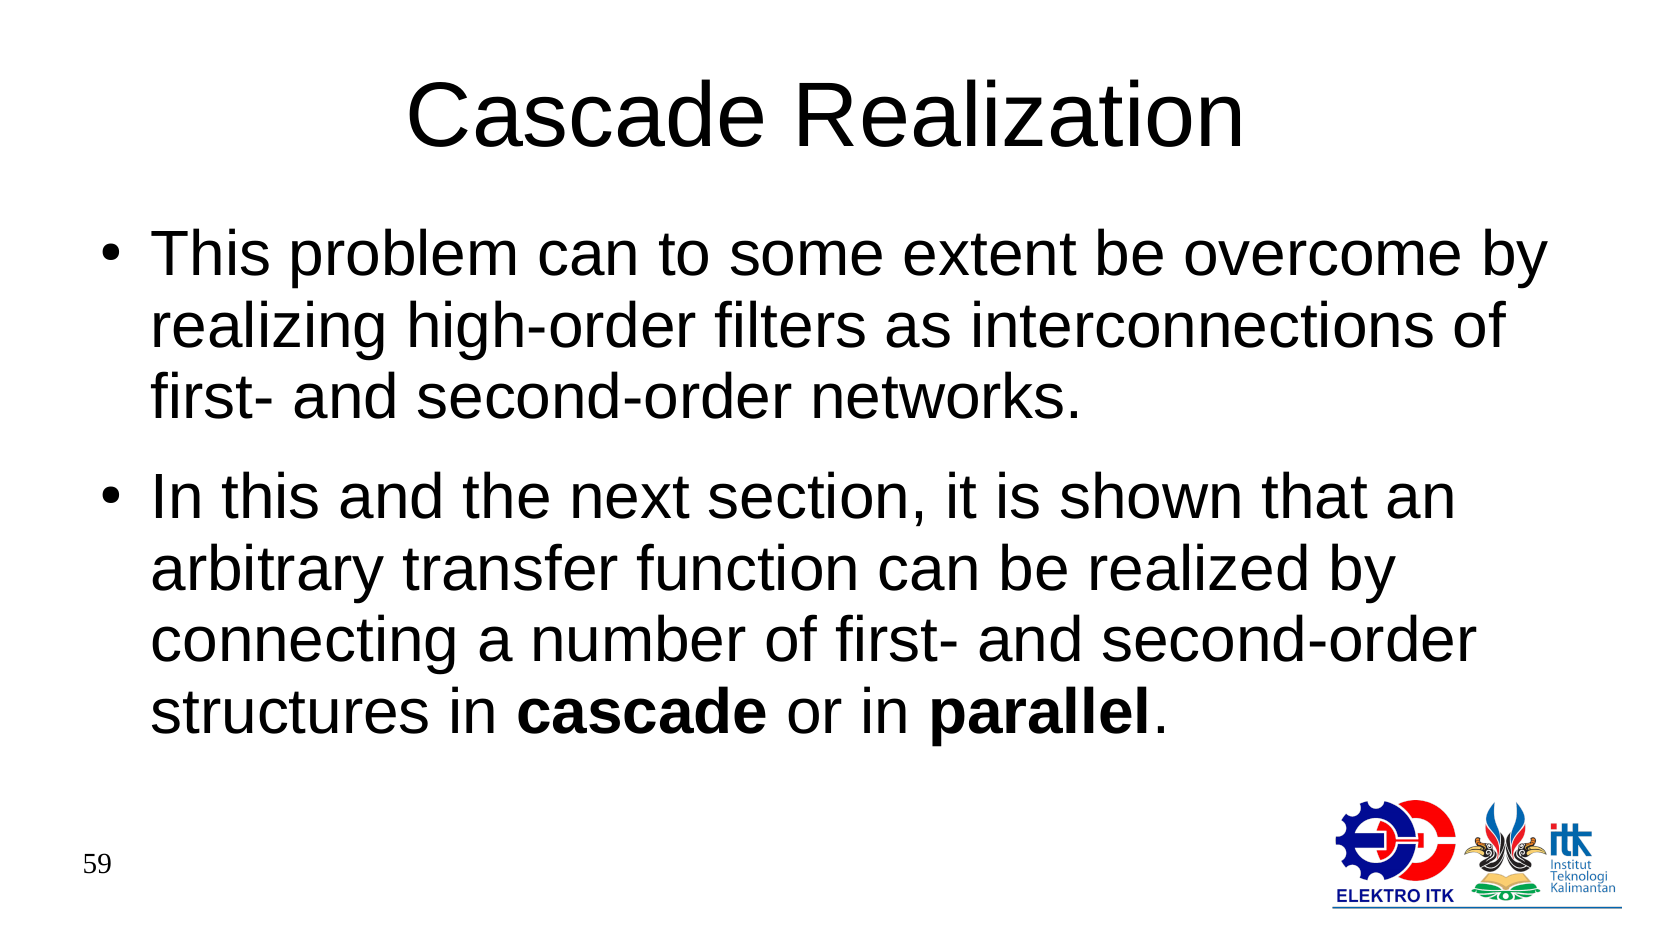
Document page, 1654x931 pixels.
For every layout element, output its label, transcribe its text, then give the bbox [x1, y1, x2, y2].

title Cascade Realization [82, 37, 1571, 193]
list This problem can to some extent be overcome by realizing high-order ﬁlters as interconnections of ﬁrst- and second-order networks. In this and the next section, it is shown that an arbitrary transfer function can be realized by connecting a number of ﬁrst- and second-order structures in cascade or in parallel. [82, 217, 1571, 758]
picture [1332, 800, 1622, 918]
